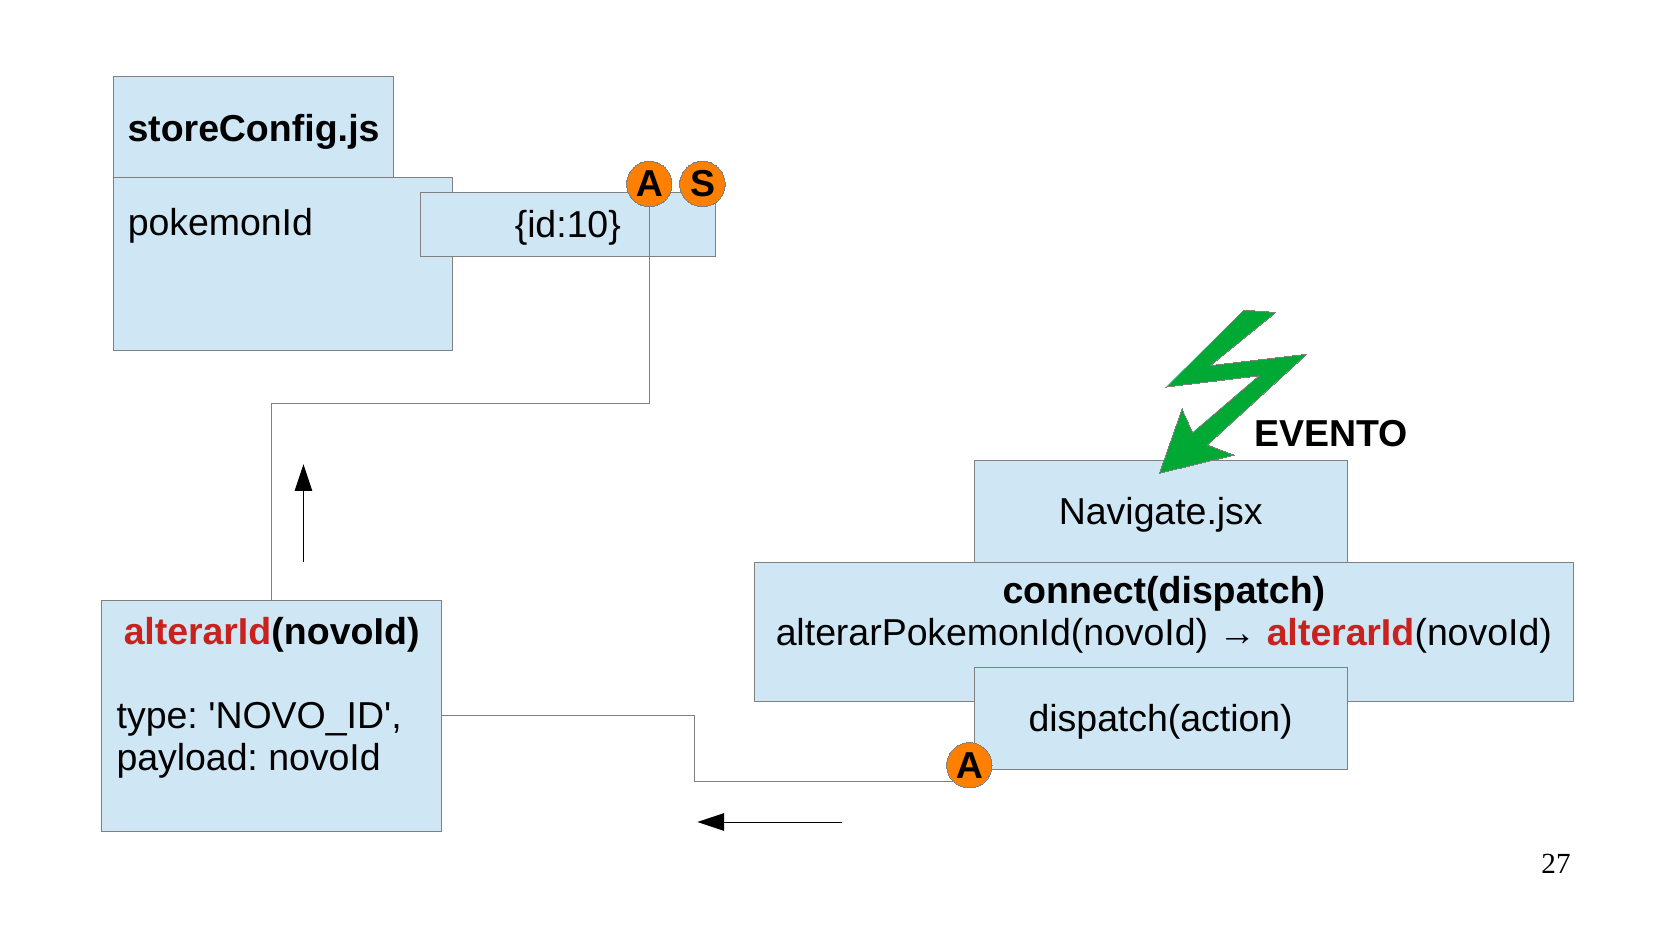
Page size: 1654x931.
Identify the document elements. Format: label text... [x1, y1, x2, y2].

text_box pokemonId [113, 177, 453, 351]
text_box S [679, 161, 726, 207]
text_box dispatch(action) [974, 667, 1348, 770]
text_box A [626, 161, 672, 207]
text_box {id:10} [420, 192, 649, 257]
text_box alterarId(novoId) type: 'NOVO_ID', payload: novoId [101, 600, 442, 832]
text_box Navigate.jsx [974, 460, 1348, 563]
text_box A [946, 742, 993, 788]
text_box storeConfig.js [113, 76, 394, 177]
text_box connect(dispatch) alterarPokemonId(novoId) → alterarId(novoId) [754, 562, 1574, 702]
text_box {id:10} [650, 192, 716, 257]
text_box EVENTO [1159, 310, 1307, 474]
